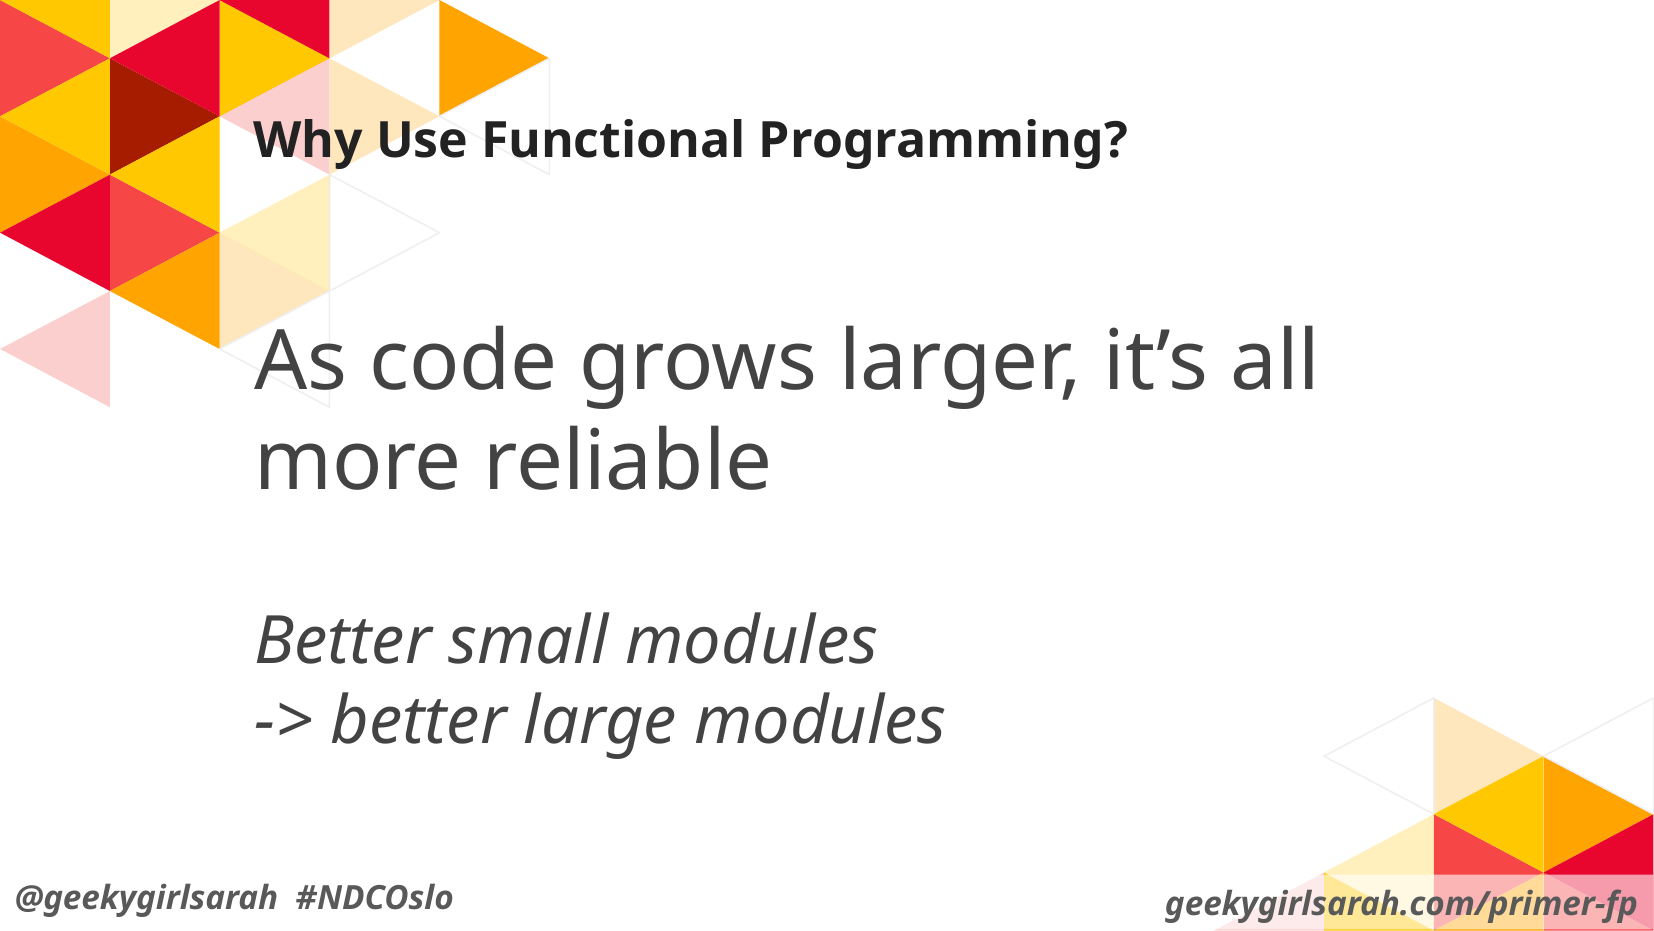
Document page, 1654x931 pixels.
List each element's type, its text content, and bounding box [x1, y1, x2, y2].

title Why Use Functional Programming? [238, 61, 1406, 183]
list As code grows larger, it’s all more reliable Better small modules -> better large modules [238, 291, 1565, 817]
